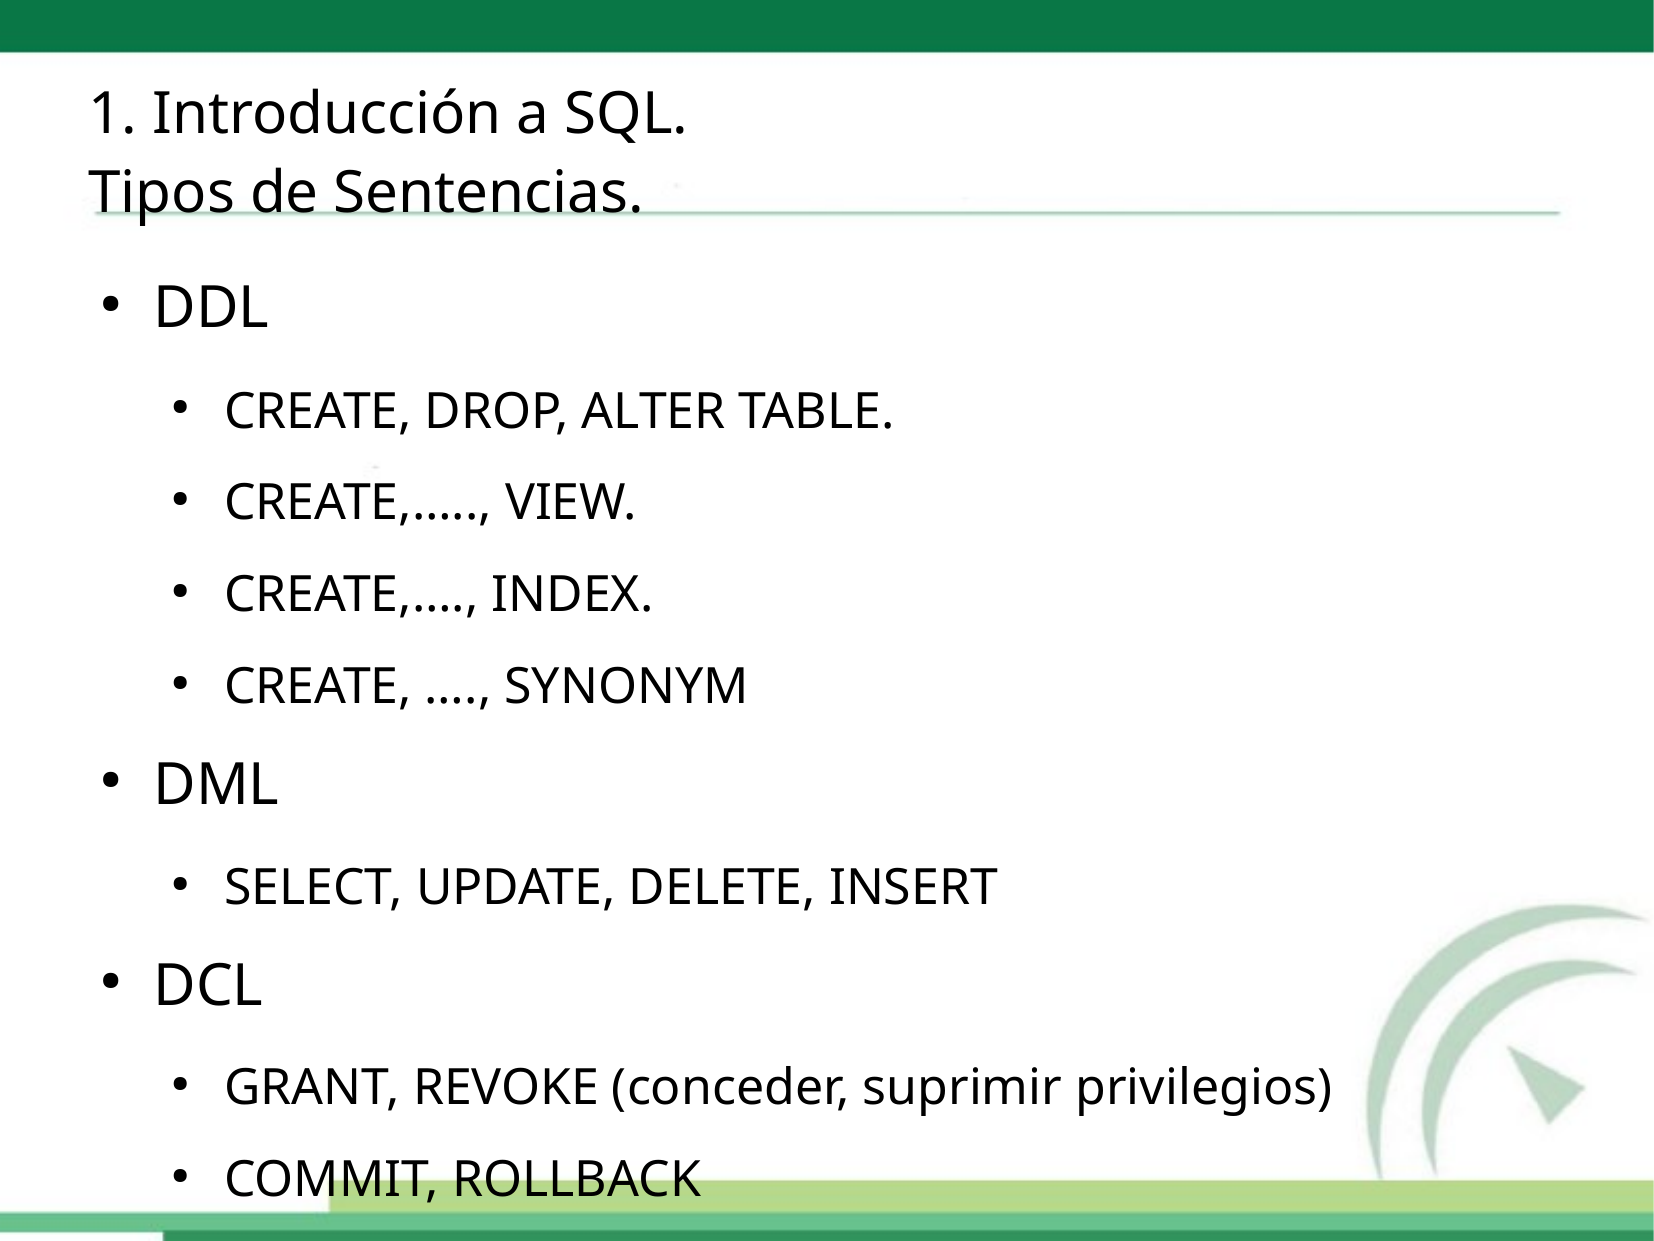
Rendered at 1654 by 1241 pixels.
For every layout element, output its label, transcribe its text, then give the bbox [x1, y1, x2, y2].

title 1. Introducción a SQL. Tipos de Sentencias. [88, 46, 1577, 254]
list DDL CREATE, DROP, ALTER TABLE. CREATE,….., VIEW. CREATE,…., INDEX. CREATE, …., SYNONYM DML SELECT, UPDATE, DELETE, INSERT DCL GRANT, REVOKE (conceder, suprimir privilegios) COMMIT, ROLLBACK [82, 265, 1595, 1123]
picture [0, 0, 1654, 1241]
